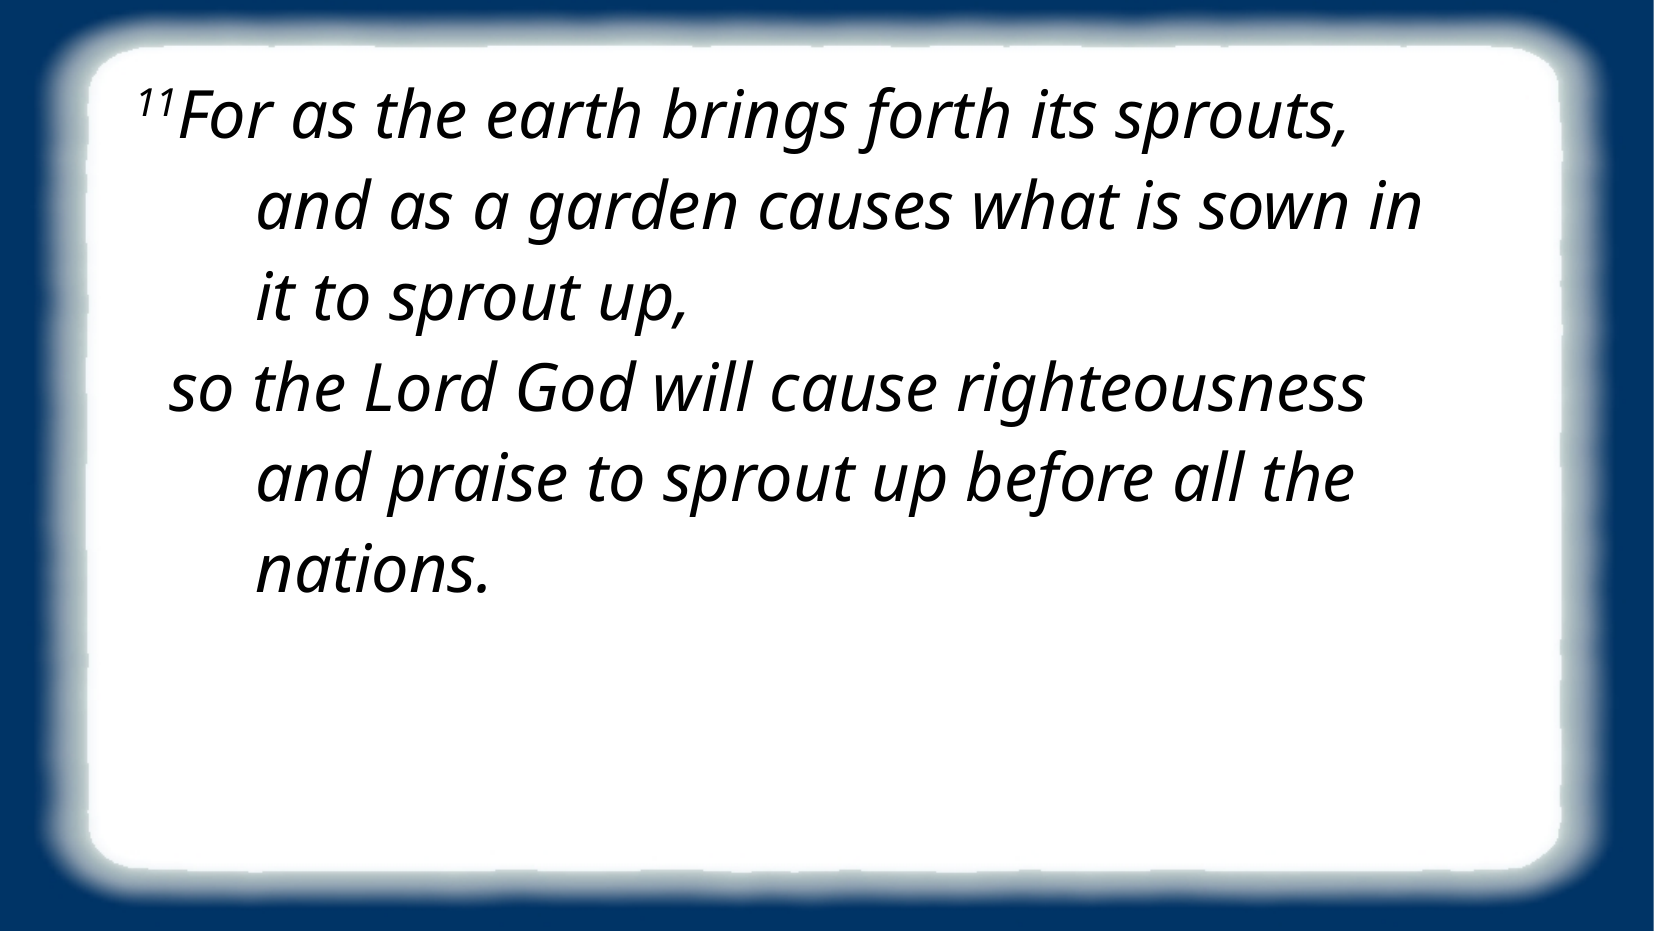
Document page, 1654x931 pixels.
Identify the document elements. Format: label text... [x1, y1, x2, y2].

picture [0, 0, 1654, 931]
text_box 11For as the earth brings forth its sprouts, and as a garden causes what is sown in it to sprout up, so the Lord God will cause righteousness and praise to sprout up before all the nations. [120, 60, 1516, 608]
